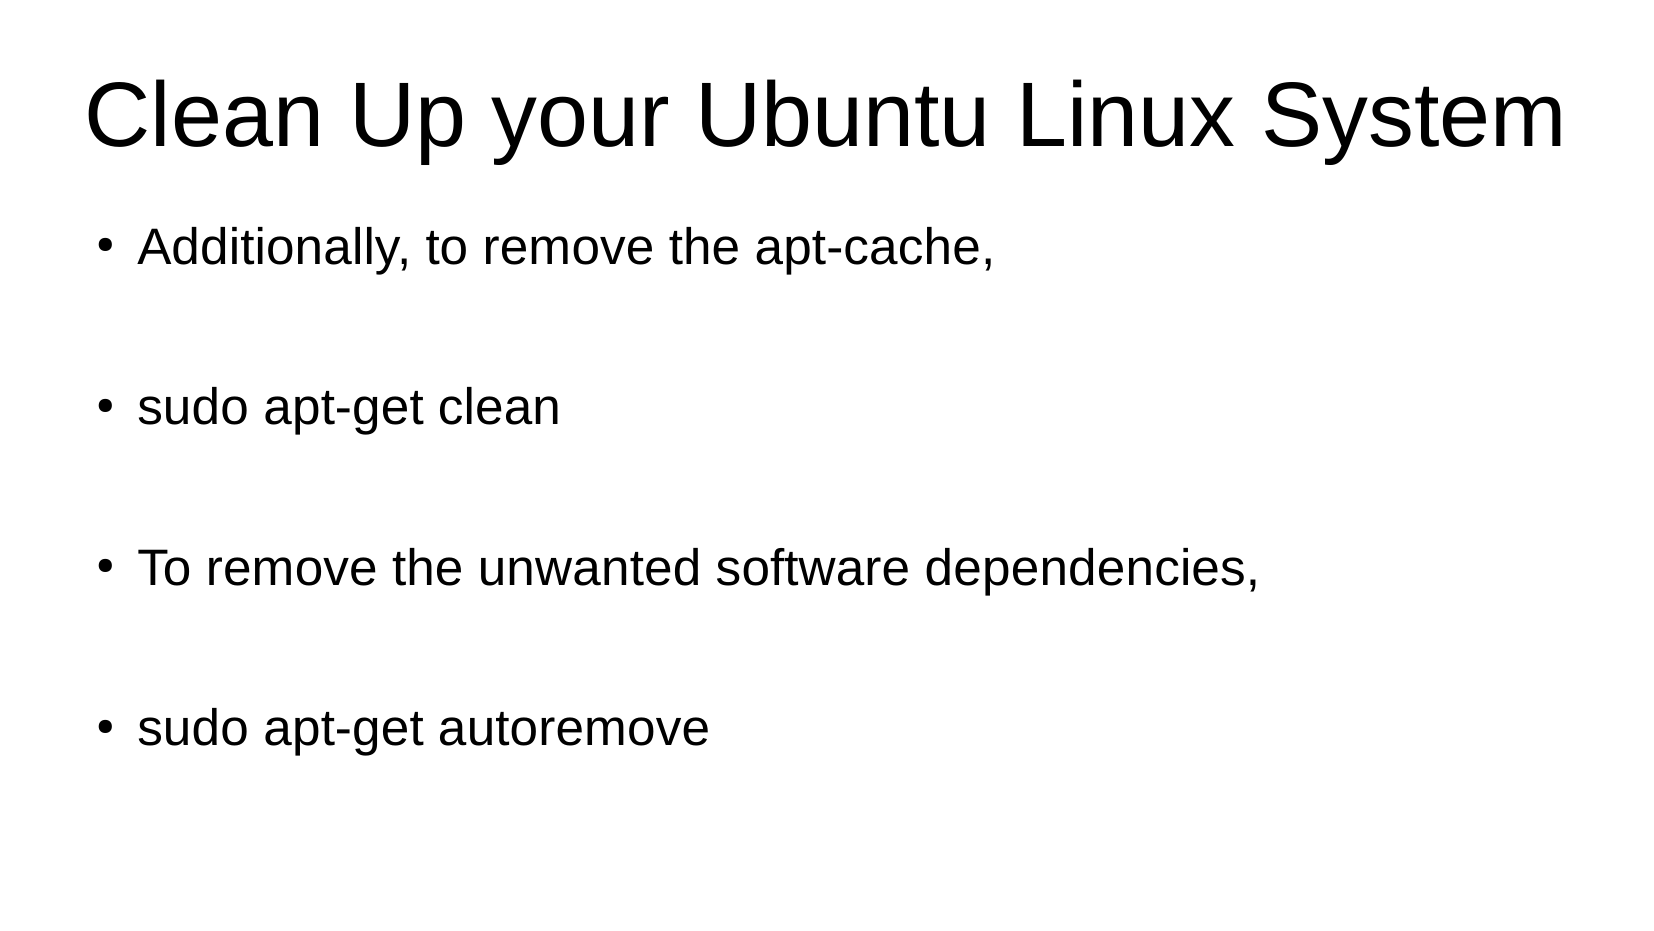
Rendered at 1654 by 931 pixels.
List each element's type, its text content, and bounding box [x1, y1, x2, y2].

title Clean Up your Ubuntu Linux System [82, 37, 1571, 193]
list Additionally, to remove the apt-cache, sudo apt-get clean To remove the unwanted software dependencies, sudo apt-get autoremove [82, 217, 1571, 758]
